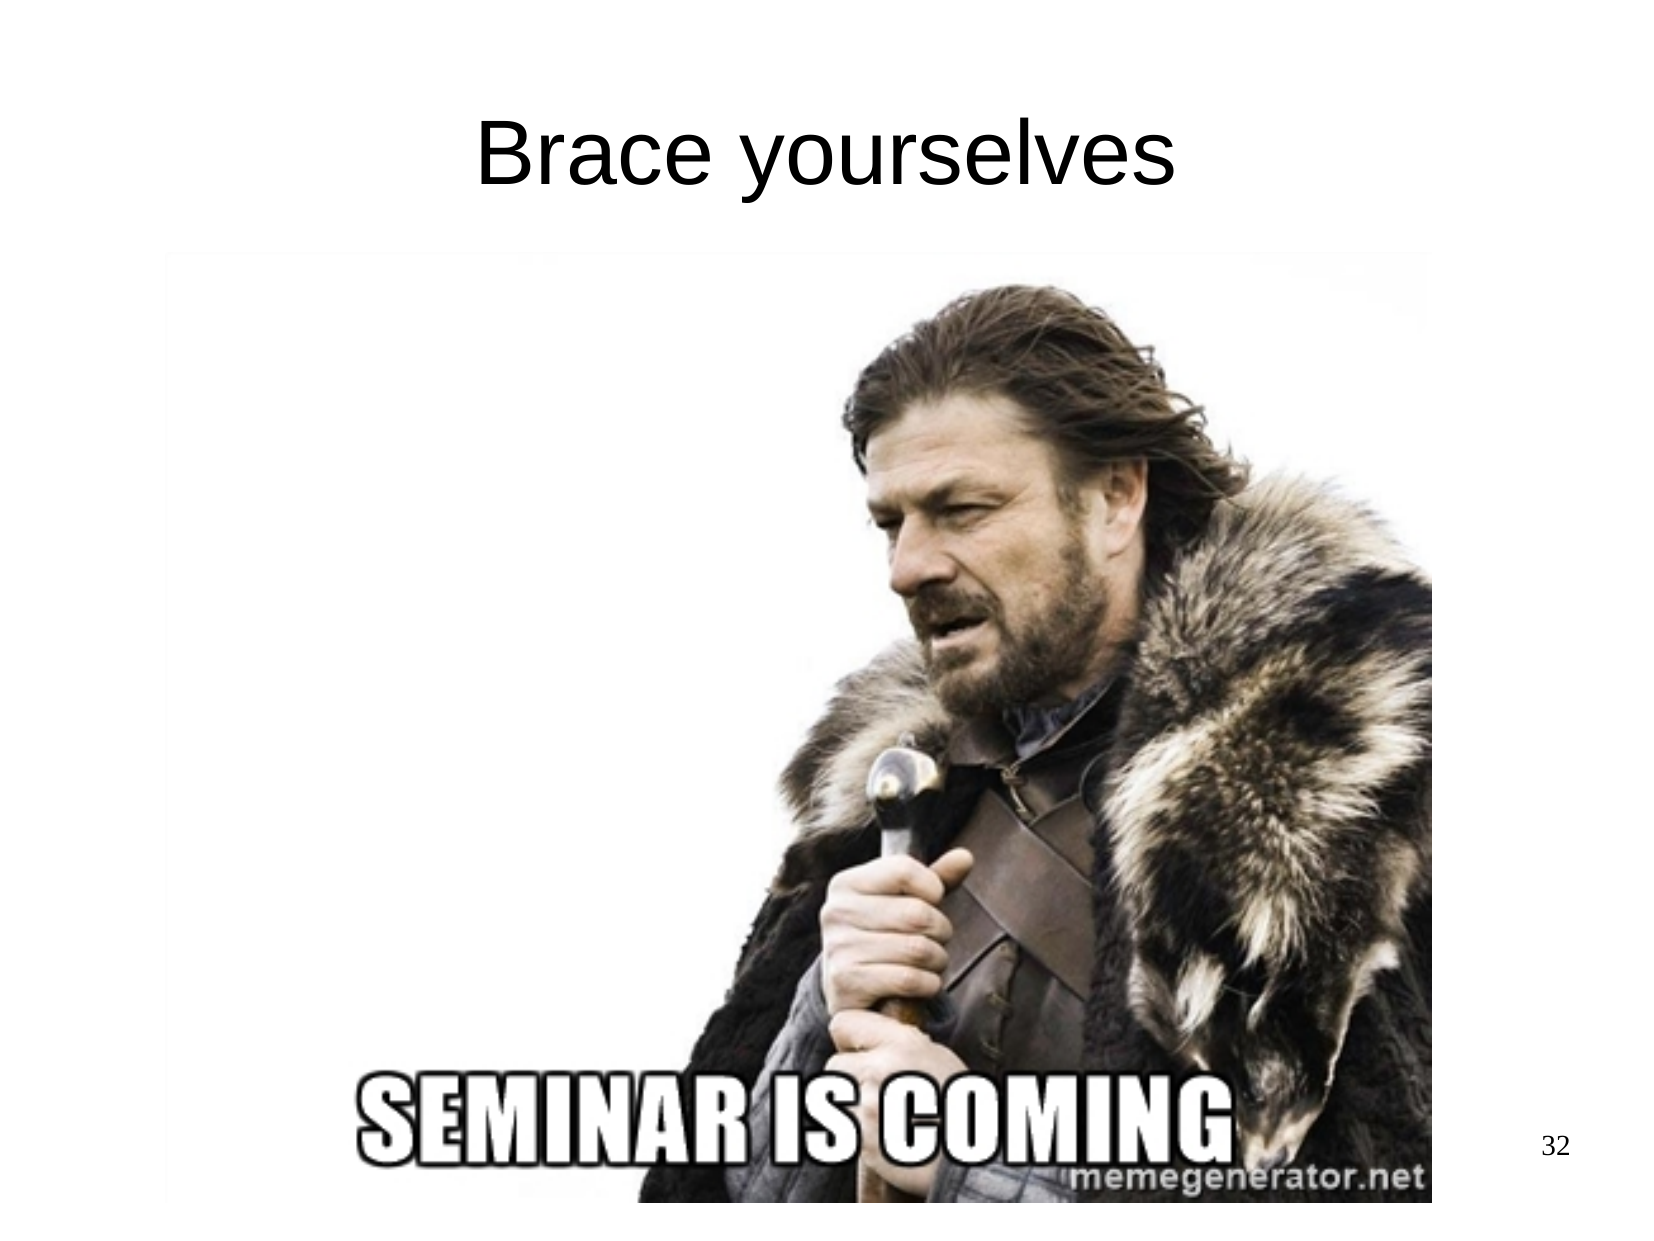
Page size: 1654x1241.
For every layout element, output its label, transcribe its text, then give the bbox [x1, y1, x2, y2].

picture [165, 252, 1432, 1203]
title Brace yourselves [82, 49, 1571, 257]
